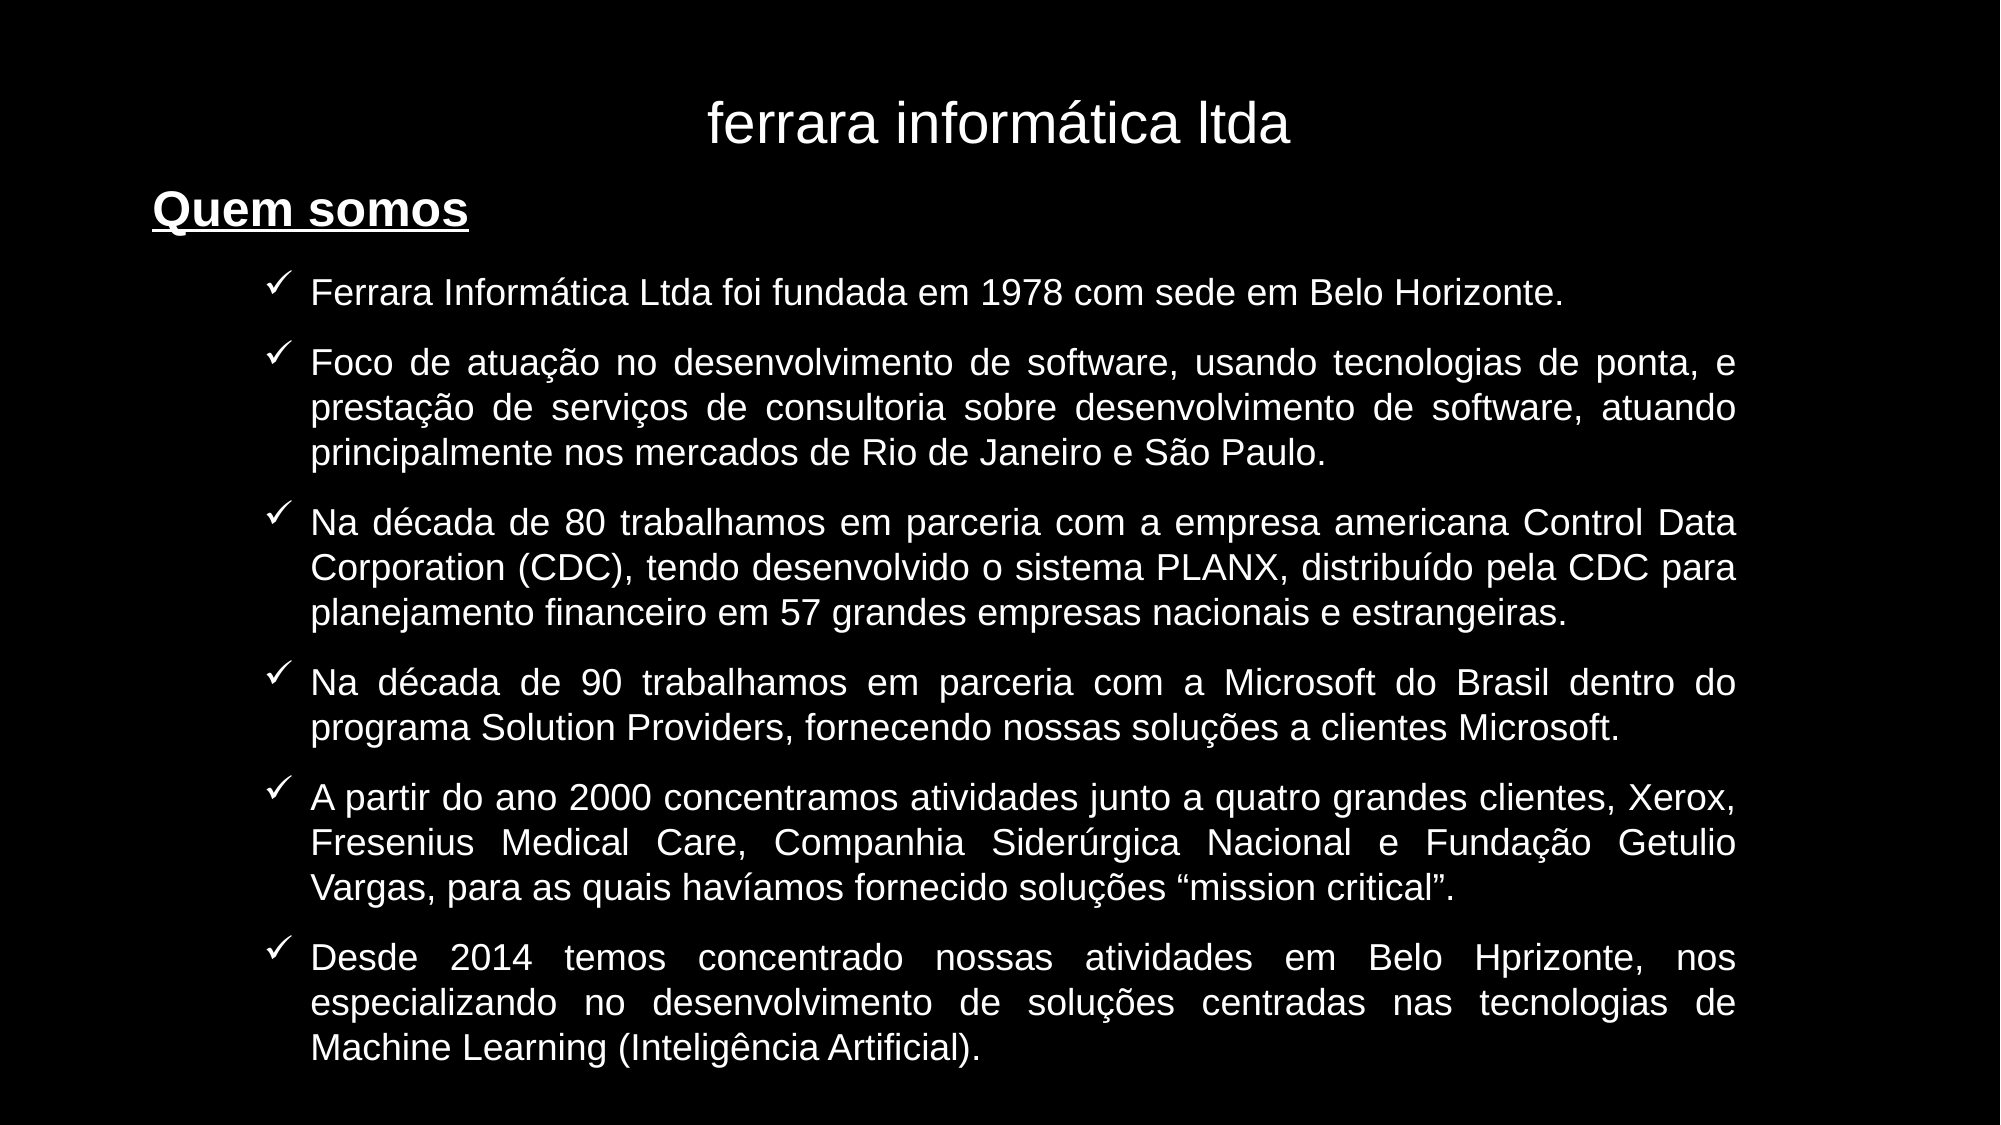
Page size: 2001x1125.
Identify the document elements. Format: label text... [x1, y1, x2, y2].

text_box Ferrara Informática Ltda foi fundada em 1978 com sede em Belo Horizonte. Foco de atuação no desenvolvimento de software, usando tecnologias de ponta, e prestação de serviços de consultoria sobre desenvolvimento de software, atuando principalmente nos mercados de Rio de Janeiro e São Paulo. Na década de 80 trabalhamos em parceria com a empresa americana Control Data Corporation (CDC), tendo desenvolvido o sistema PLANX, distribuído pela CDC para planejamento financeiro em 57 grandes empresas nacionais e estrangeiras. Na década de 90 trabalhamos em parceria com a Microsoft do Brasil dentro do programa Solution Providers, fornecendo nossas soluções a clientes Microsoft. A partir do ano 2000 concentramos atividades junto a quatro grandes clientes, Xerox, Fresenius Medical Care, Companhia Siderúrgica Nacional e Fundação Getulio Vargas, para as quais havíamos fornecido soluções “mission critical”. Desde 2014 temos concentrado nossas atividades em Belo Hprizonte, nos especializando no desenvolvimento de soluções centradas nas tecnologias de Machine Learning (Inteligência Artificial). [248, 260, 1752, 1076]
title ferrara informática ltda [137, 59, 1863, 175]
list Quem somos [137, 175, 1863, 890]
